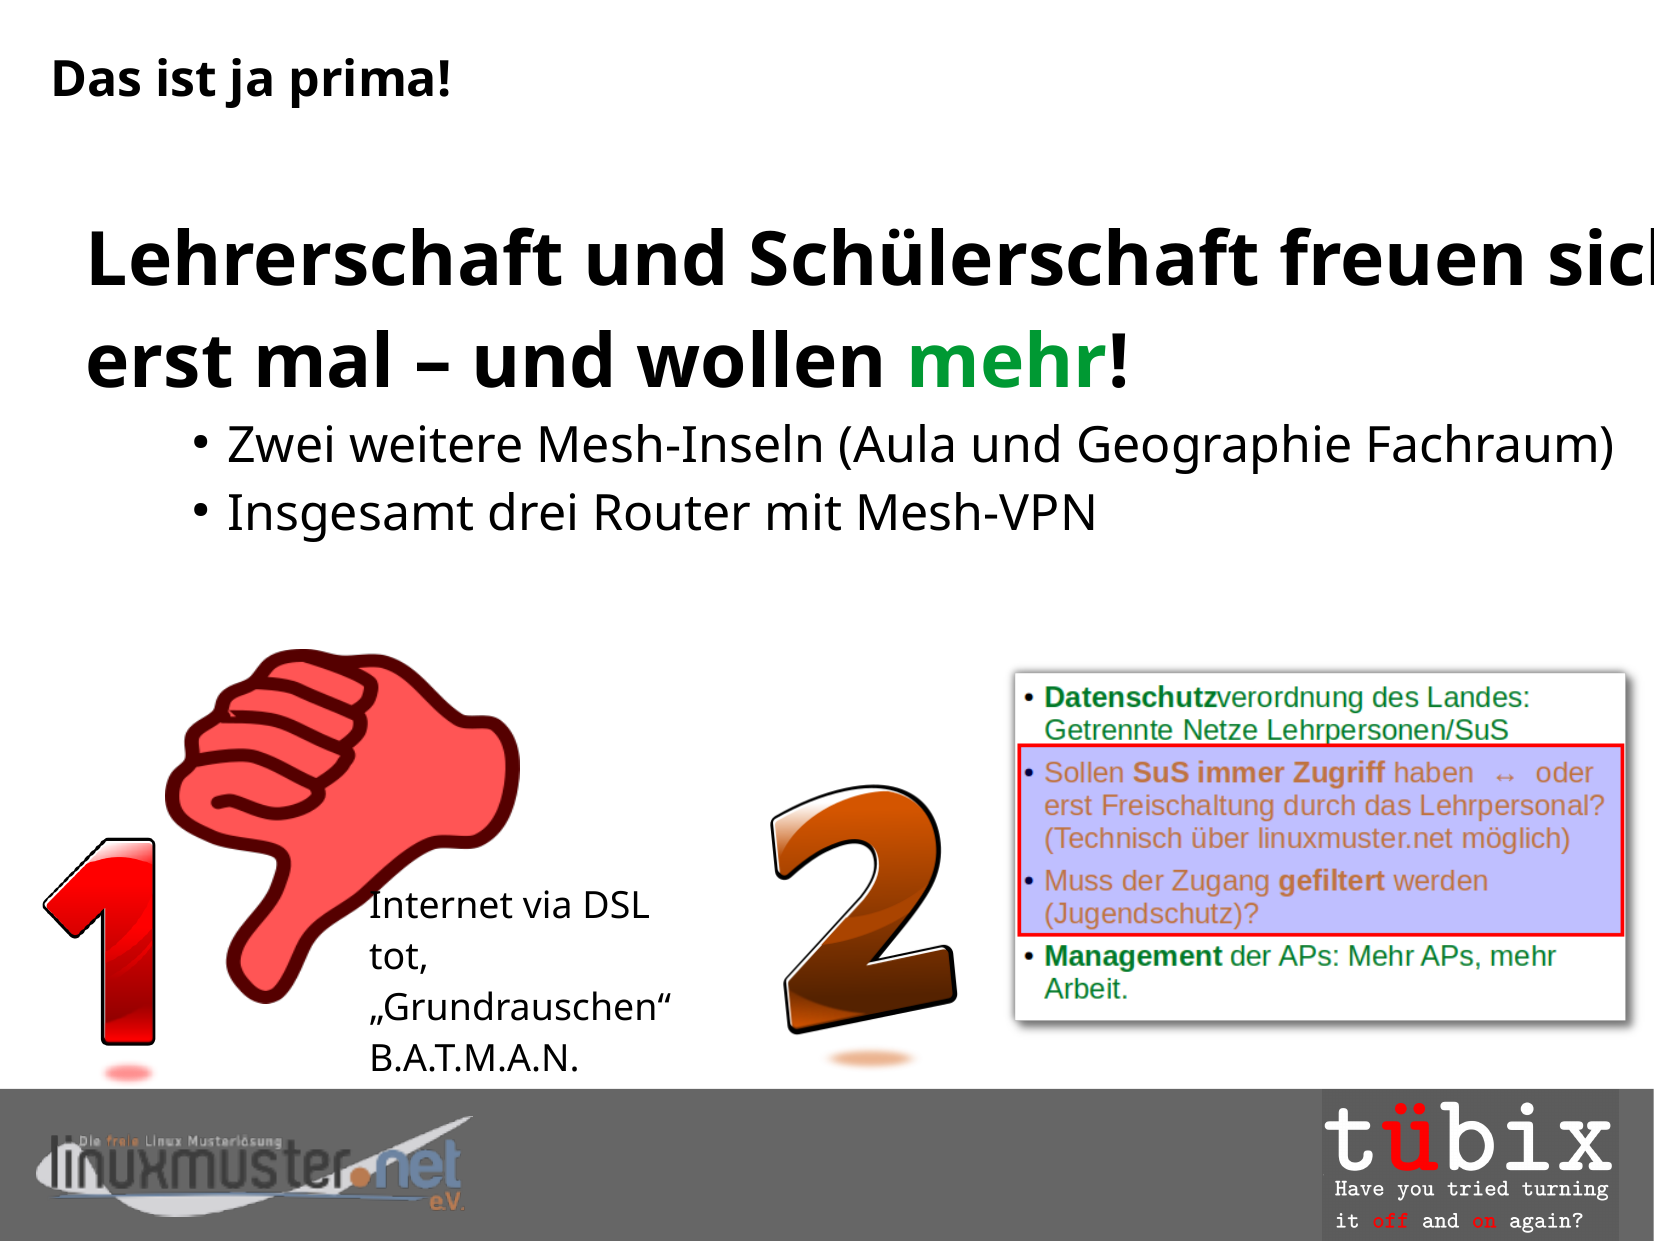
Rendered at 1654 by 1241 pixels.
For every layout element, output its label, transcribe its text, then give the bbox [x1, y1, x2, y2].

picture [708, 661, 1645, 1075]
text_box Lehrerschaft und Schülerschaft freuen sich erst mal – und wollen mehr! [70, 197, 1621, 402]
text_box Internet via DSL tot, „Grundrauschen“ B.A.T.M.A.N. [354, 871, 708, 1028]
text_box Das ist ja prima! [35, 35, 824, 114]
picture [36, 1116, 473, 1217]
text_box Zwei weitere Mesh-Inseln (Aula und Geographie Fachraum) Insgesamt drei Router mit Mesh-VPN [177, 401, 1542, 543]
picture [0, 649, 520, 1087]
picture [1322, 1089, 1619, 1241]
